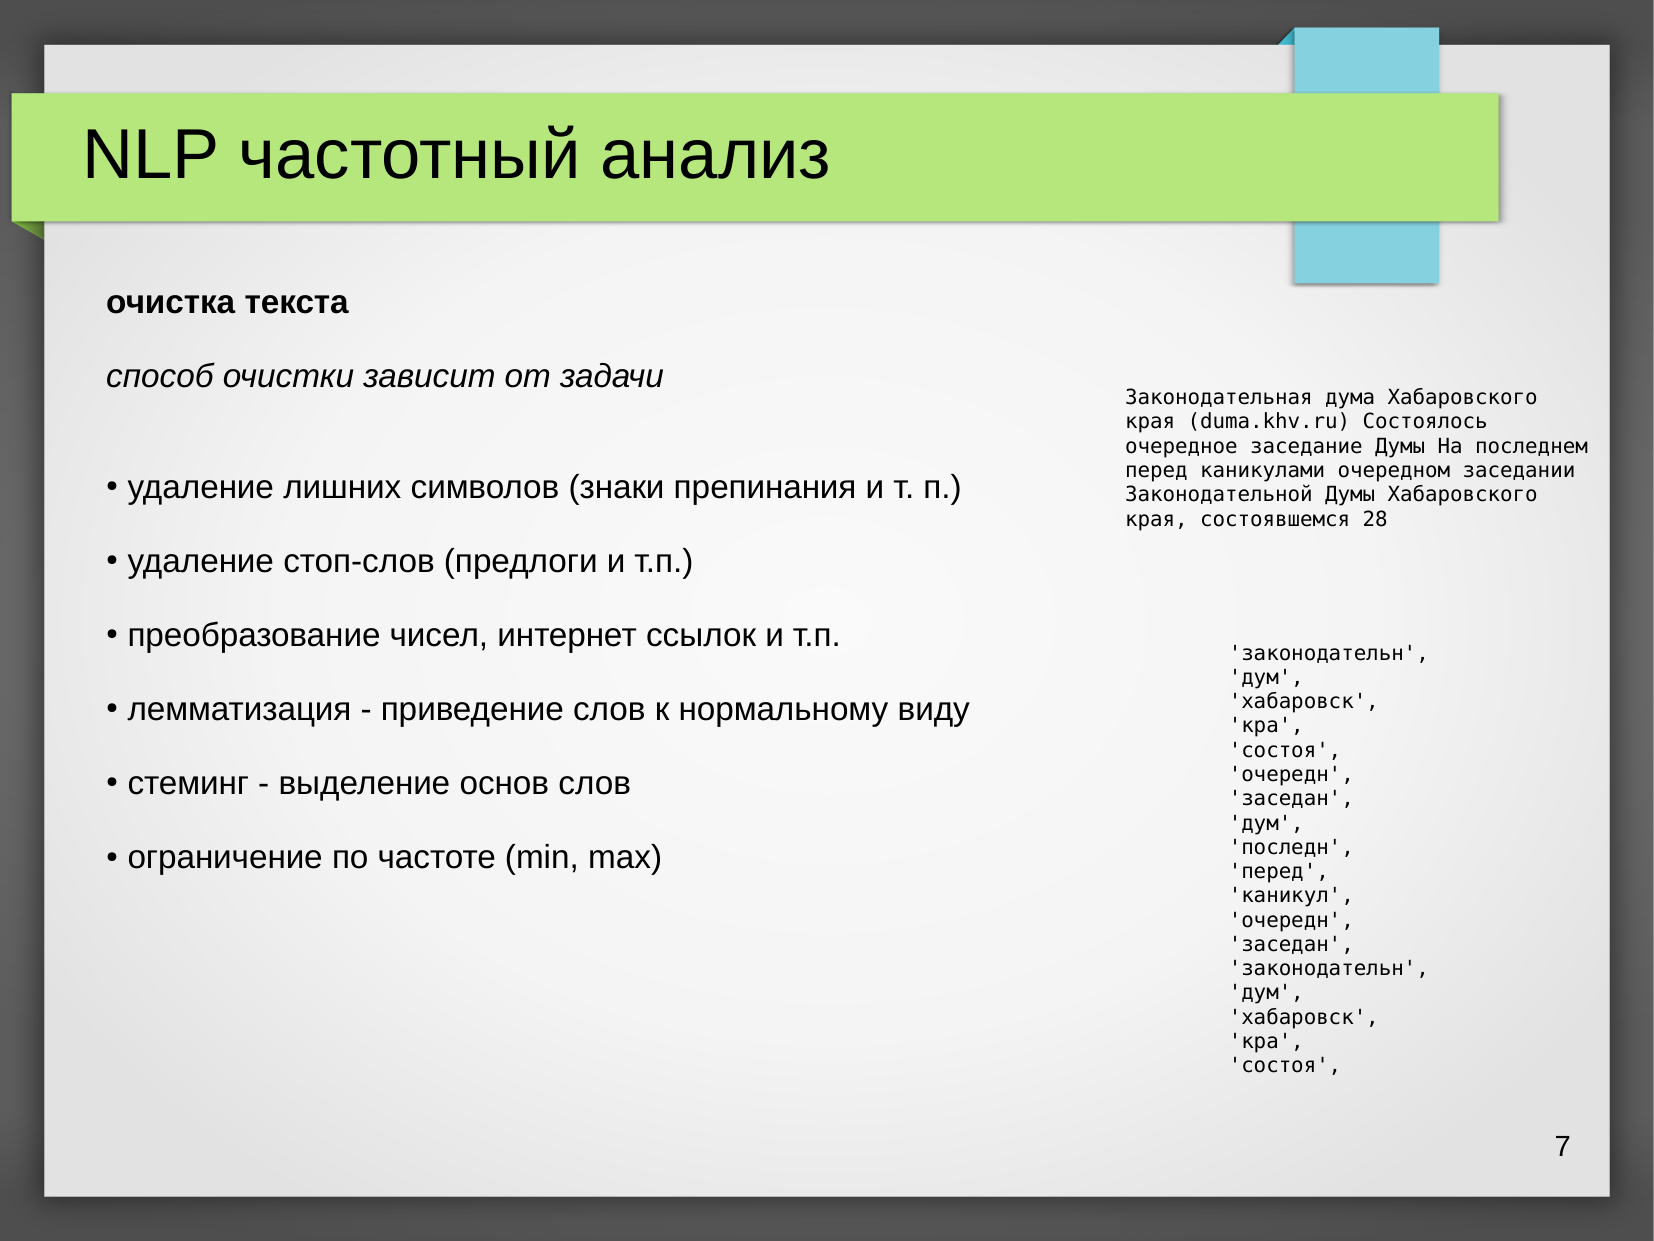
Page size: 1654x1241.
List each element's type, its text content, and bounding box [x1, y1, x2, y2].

title NLP частотный анализ [82, 113, 1406, 194]
text_box Законодательная дума Хабаровского края (duma.khv.ru) Состоялось очередное заседание Думы На последнем перед каникулами очередном заседании Законодательной Думы Хабаровского края, состоявшемся 28 [1110, 377, 1607, 563]
picture [0, 0, 1654, 1241]
text_box очистка текста способ очистки зависит от задачи удаление лишних символов (знаки препинания и т. п.) удаление стоп-слов (предлоги и т.п.) преобразование чисел, интернет ссылок и т.п. лемматизация - приведение слов к нормальному виду стеминг - выделение основ слов ограничение по частоте (min, max) [106, 283, 1075, 934]
text_box 'законодательн', 'дум', 'хабаровск', 'кра', 'состоя', 'очередн', 'заседан', 'дум', 'последн', 'перед', 'каникул', 'очередн', 'заседан', 'законодательн', 'дум', 'хабаровск', 'кра', 'состоя', [1214, 633, 1489, 1134]
